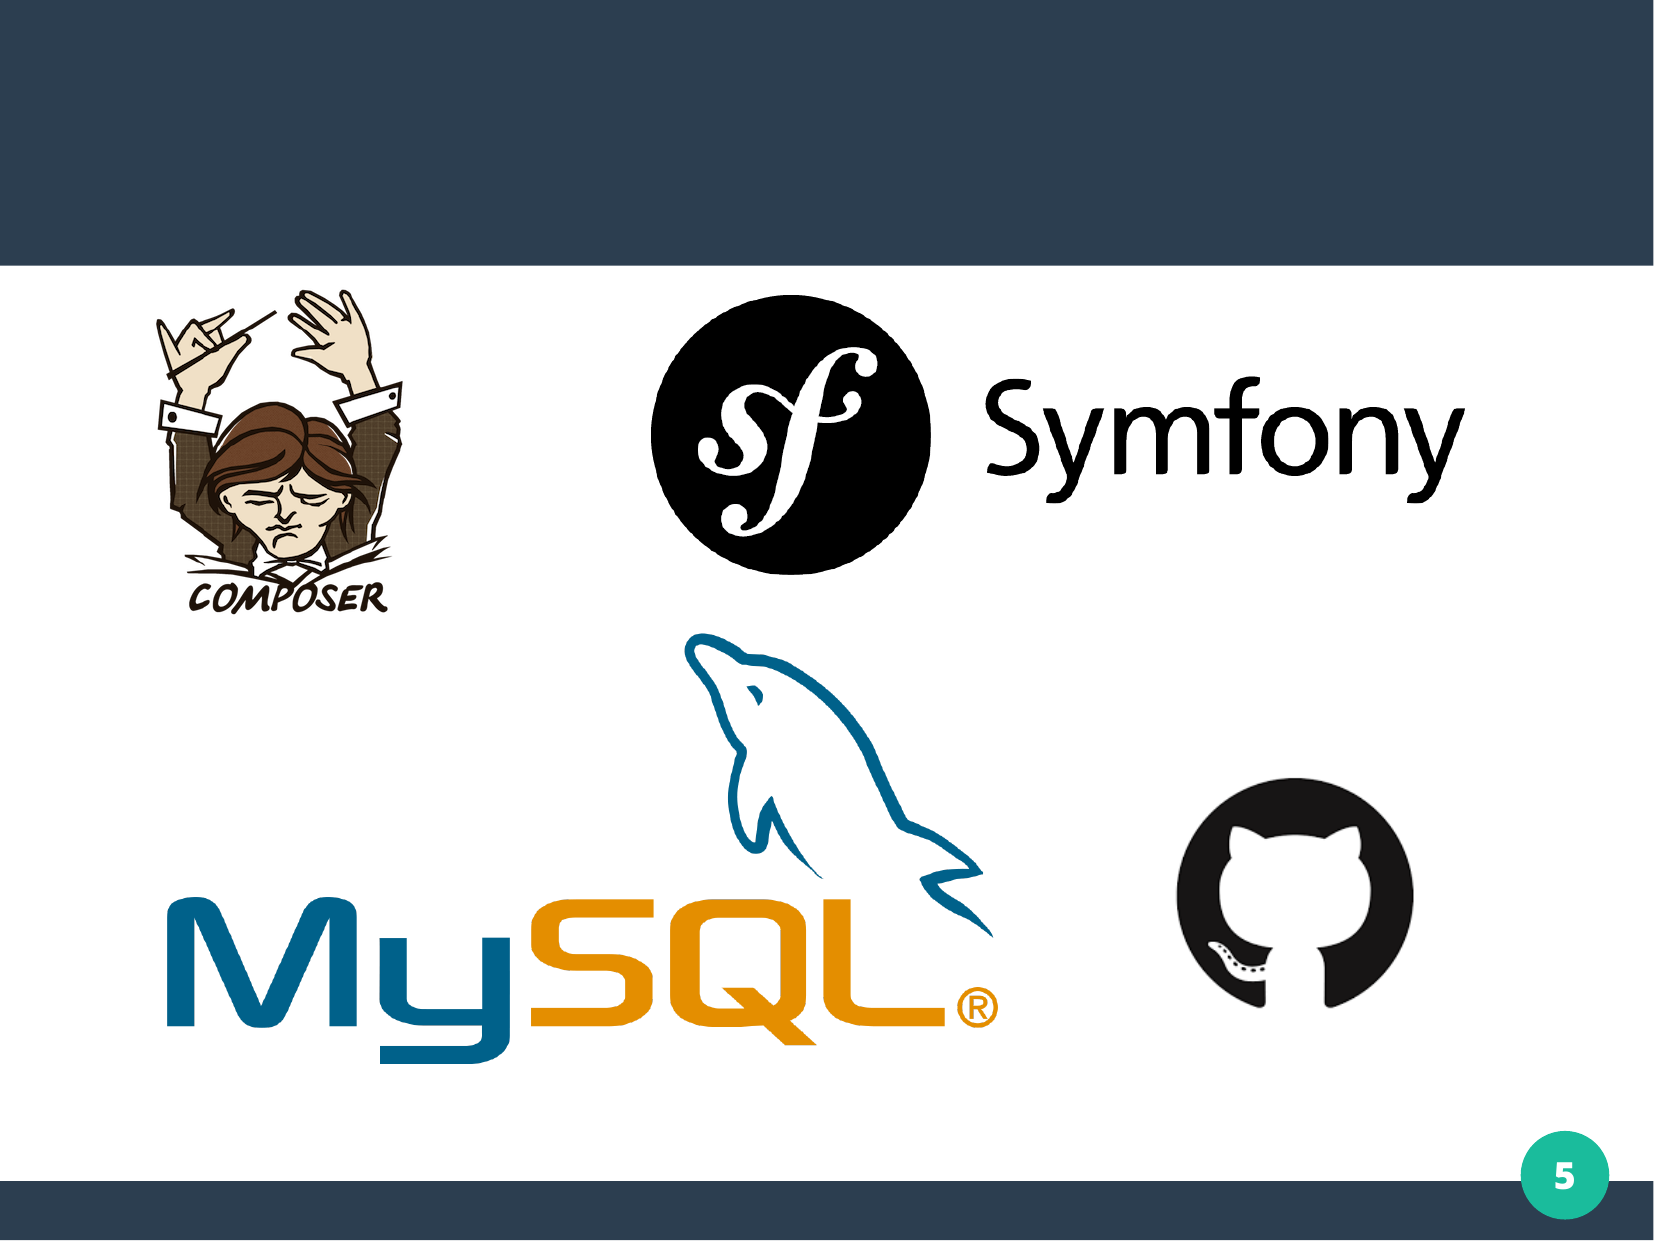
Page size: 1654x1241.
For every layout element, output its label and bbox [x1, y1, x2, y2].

picture [1138, 736, 1453, 1052]
picture [130, 271, 426, 621]
picture [165, 632, 999, 1064]
picture [651, 295, 1465, 575]
